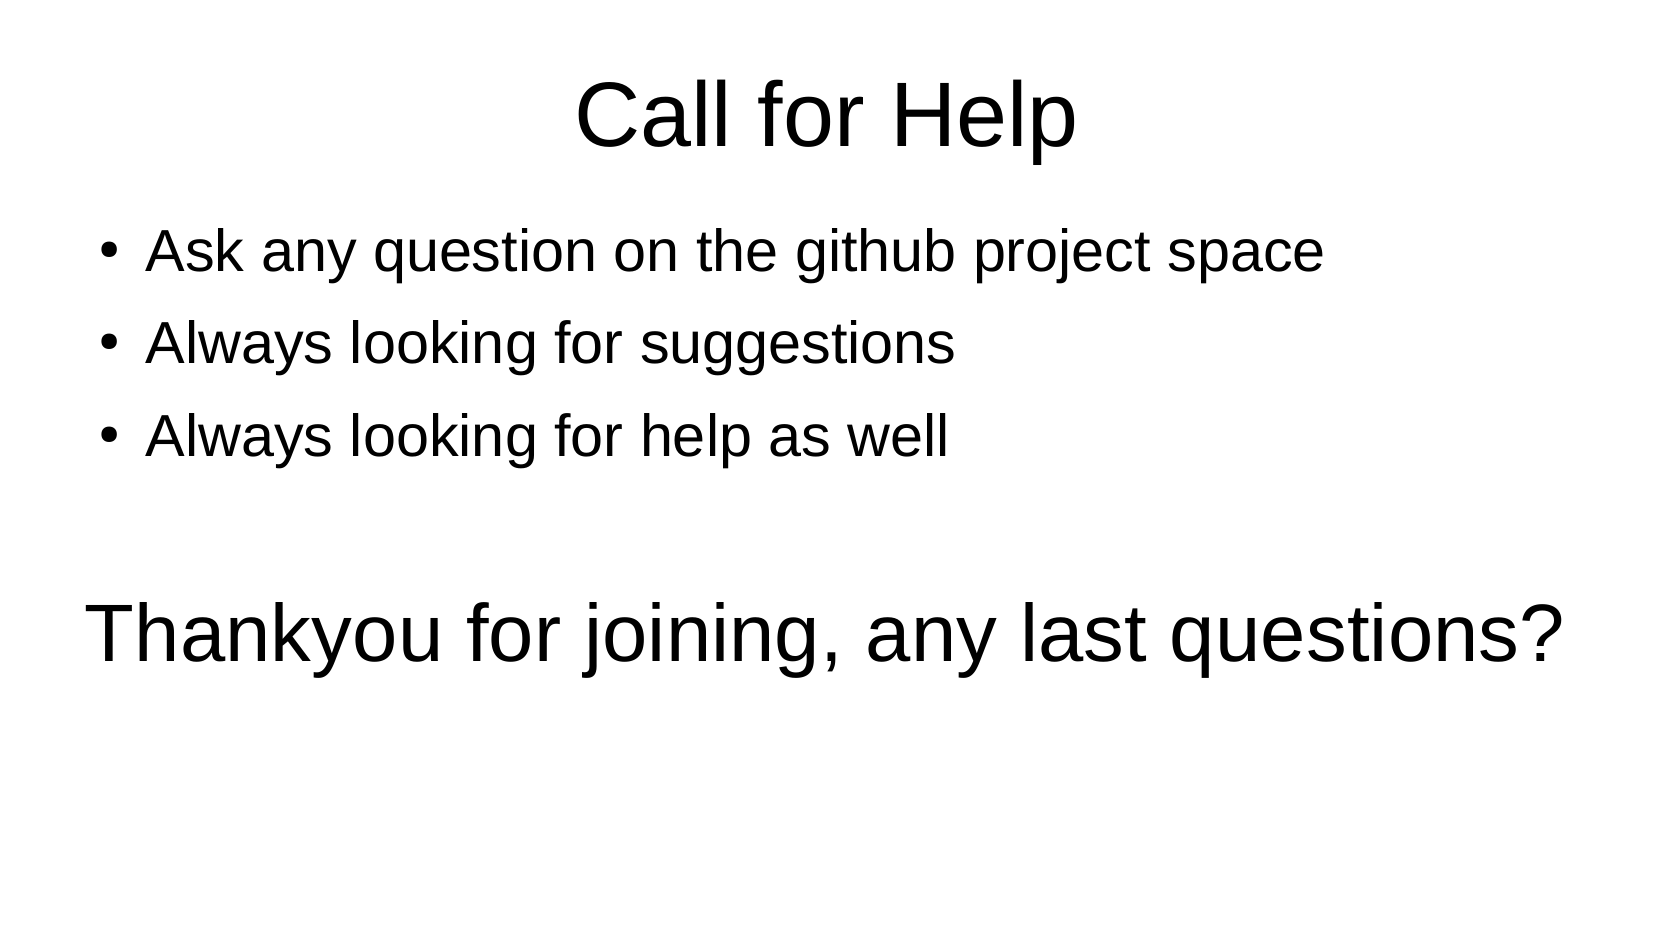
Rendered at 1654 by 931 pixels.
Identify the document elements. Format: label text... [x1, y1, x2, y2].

list Ask any question on the github project space Always looking for suggestions Always looking for help as well Thankyou for joining, any last questions? [82, 217, 1571, 758]
title Call for Help [82, 37, 1571, 193]
